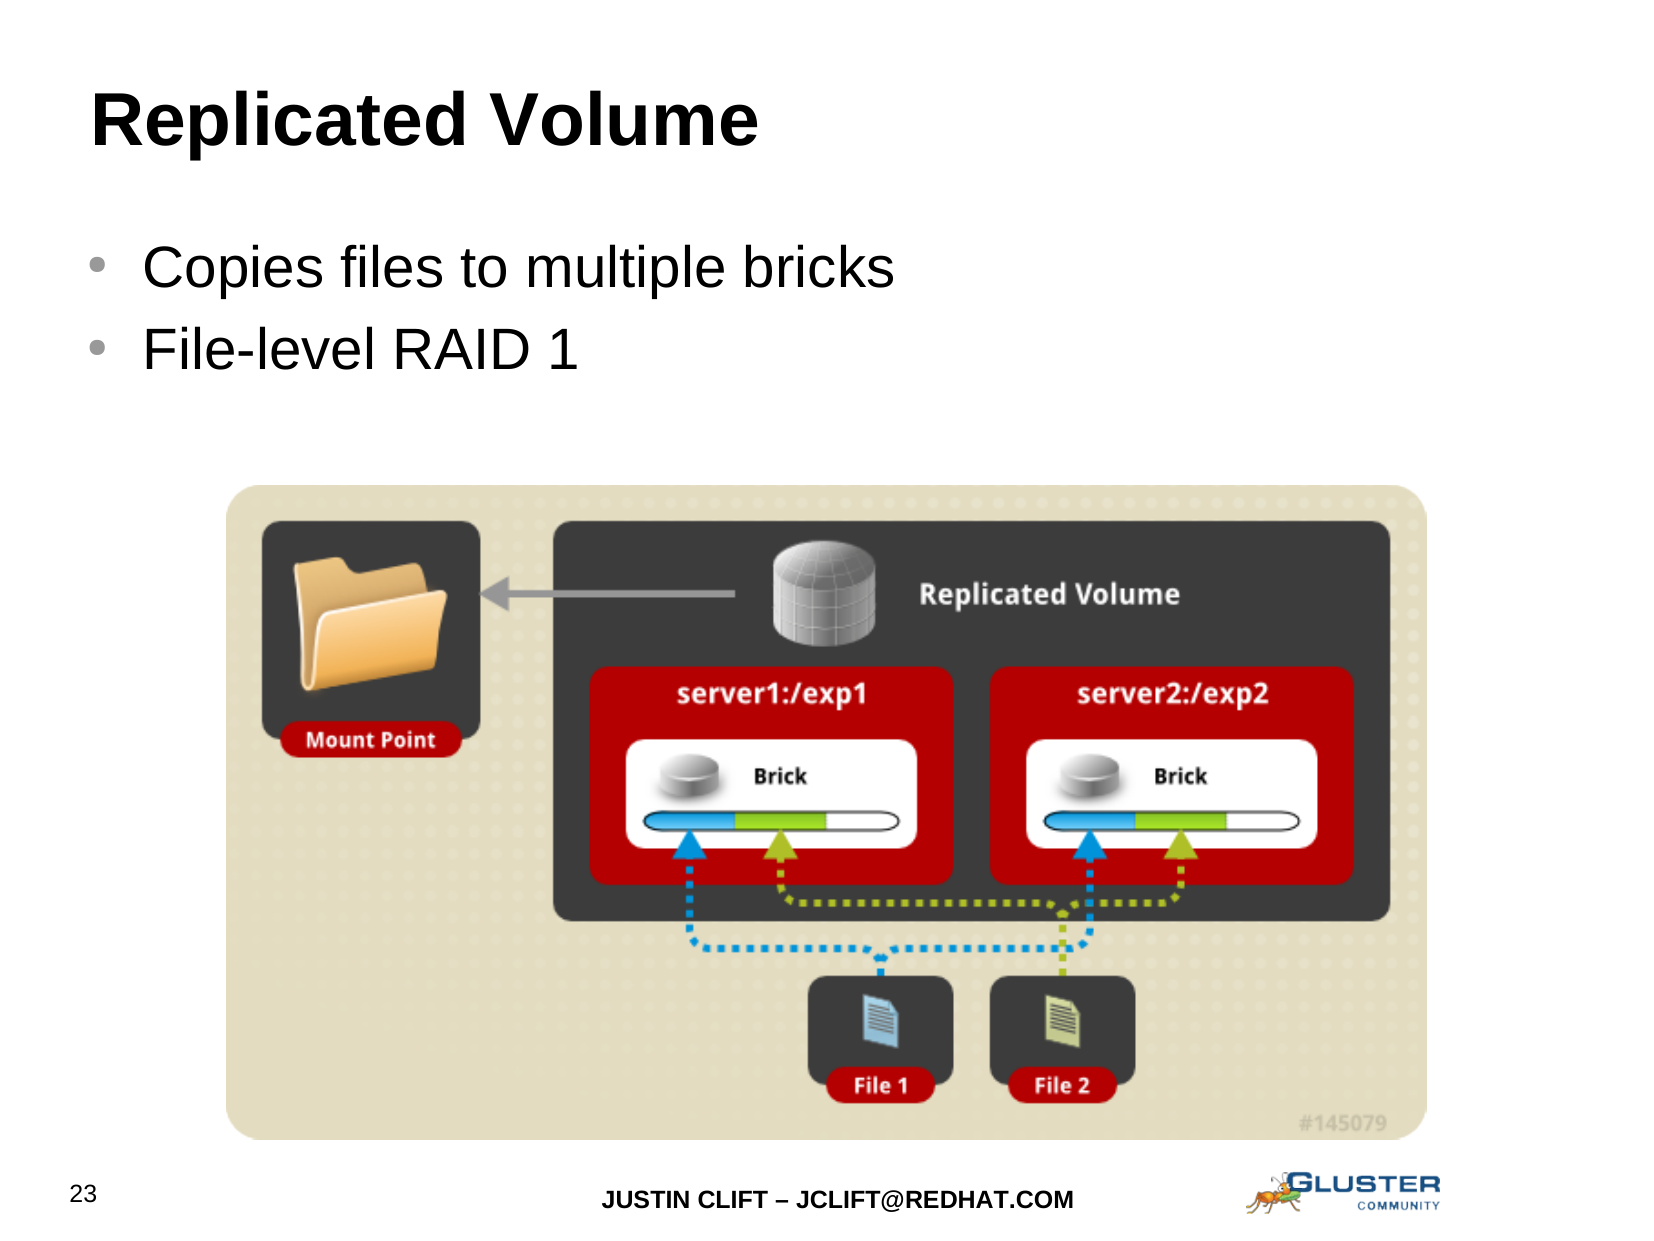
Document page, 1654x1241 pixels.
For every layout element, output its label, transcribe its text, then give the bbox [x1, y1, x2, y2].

picture [226, 485, 1427, 1141]
picture [1246, 1170, 1440, 1215]
list Copies files to multiple bricks File-level RAID 1 [86, 232, 1576, 1111]
title Replicated Volume [90, 15, 1579, 223]
